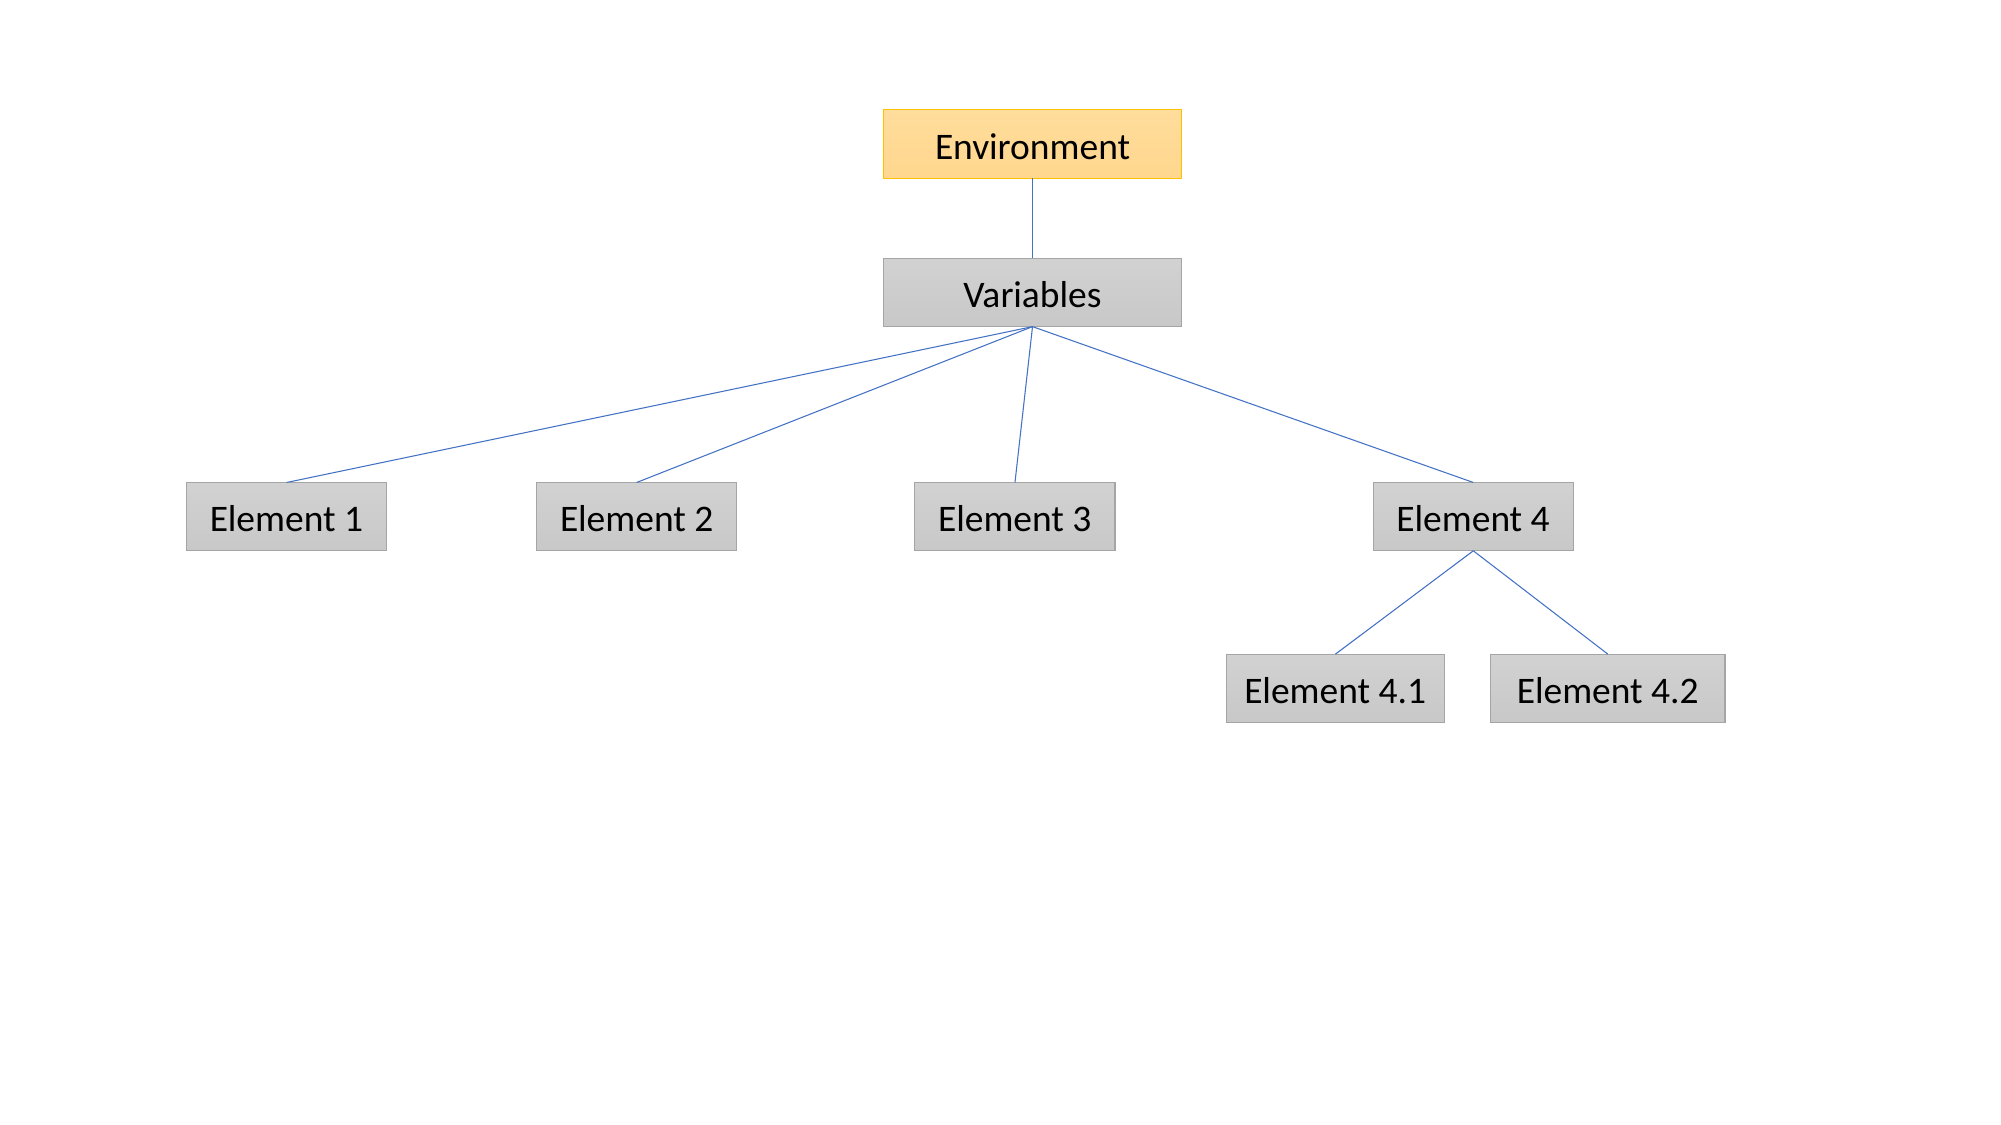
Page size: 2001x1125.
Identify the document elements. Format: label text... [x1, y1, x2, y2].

text_box Element 4 [1373, 482, 1573, 551]
text_box Element 2 [537, 482, 737, 551]
text_box Element 3 [915, 482, 1115, 551]
text_box Variables [883, 258, 1182, 327]
text_box Environment [883, 110, 1182, 178]
text_box Element 1 [187, 482, 387, 551]
text_box Element 4.1 [1227, 654, 1444, 722]
text_box Element 4.2 [1491, 654, 1725, 722]
